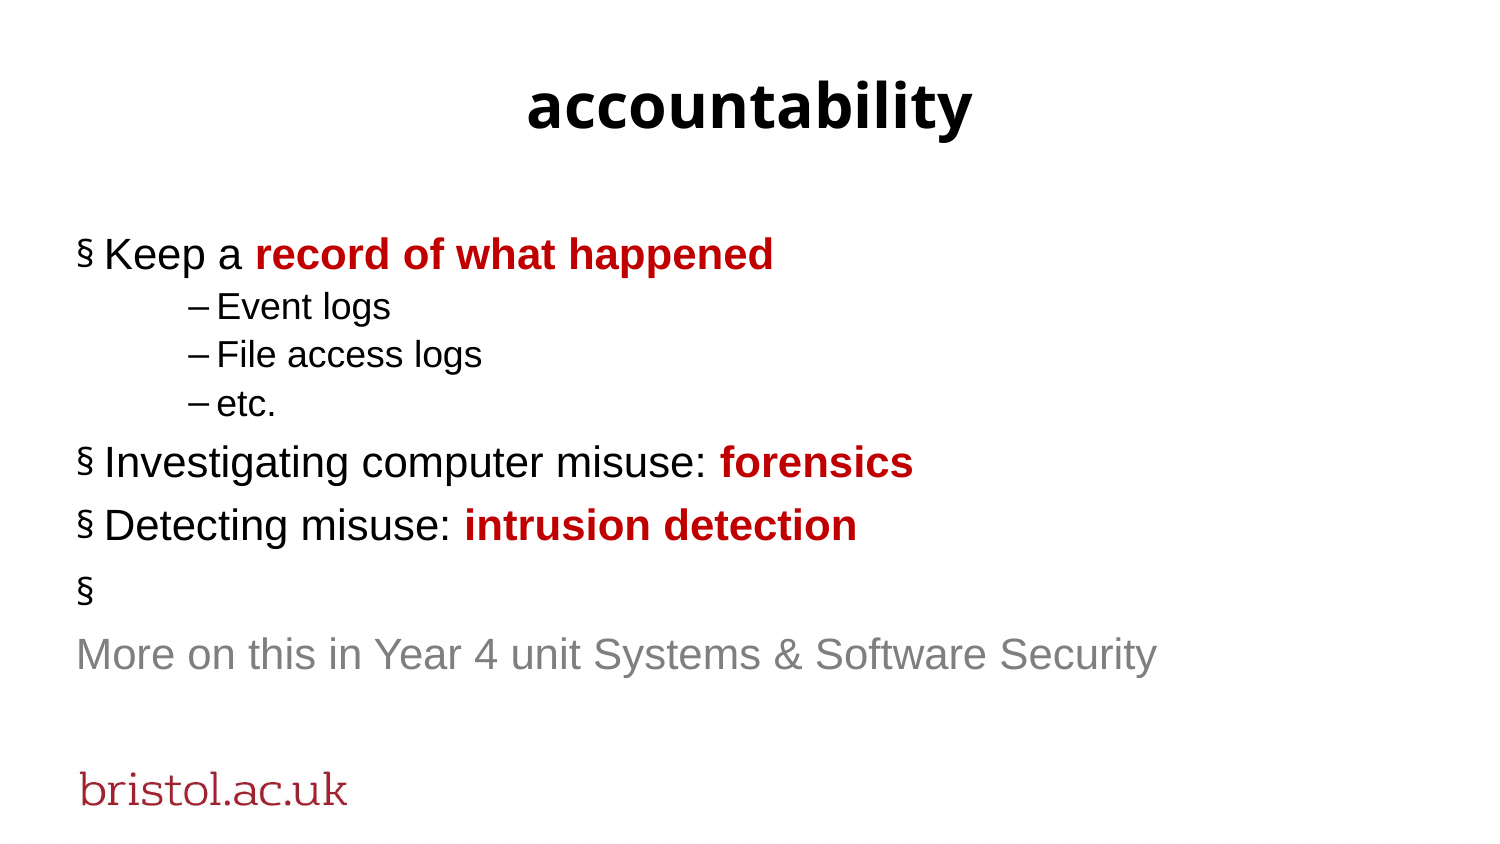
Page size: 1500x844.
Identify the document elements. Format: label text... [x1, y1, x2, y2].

text_box accountability [243, 33, 1257, 175]
list Keep a record of what happened Event logs File access logs etc. Investigating computer misuse: forensics Detecting misuse: intrusion detection More on this in Year 4 unit Systems & Software Security [60, 224, 1440, 699]
